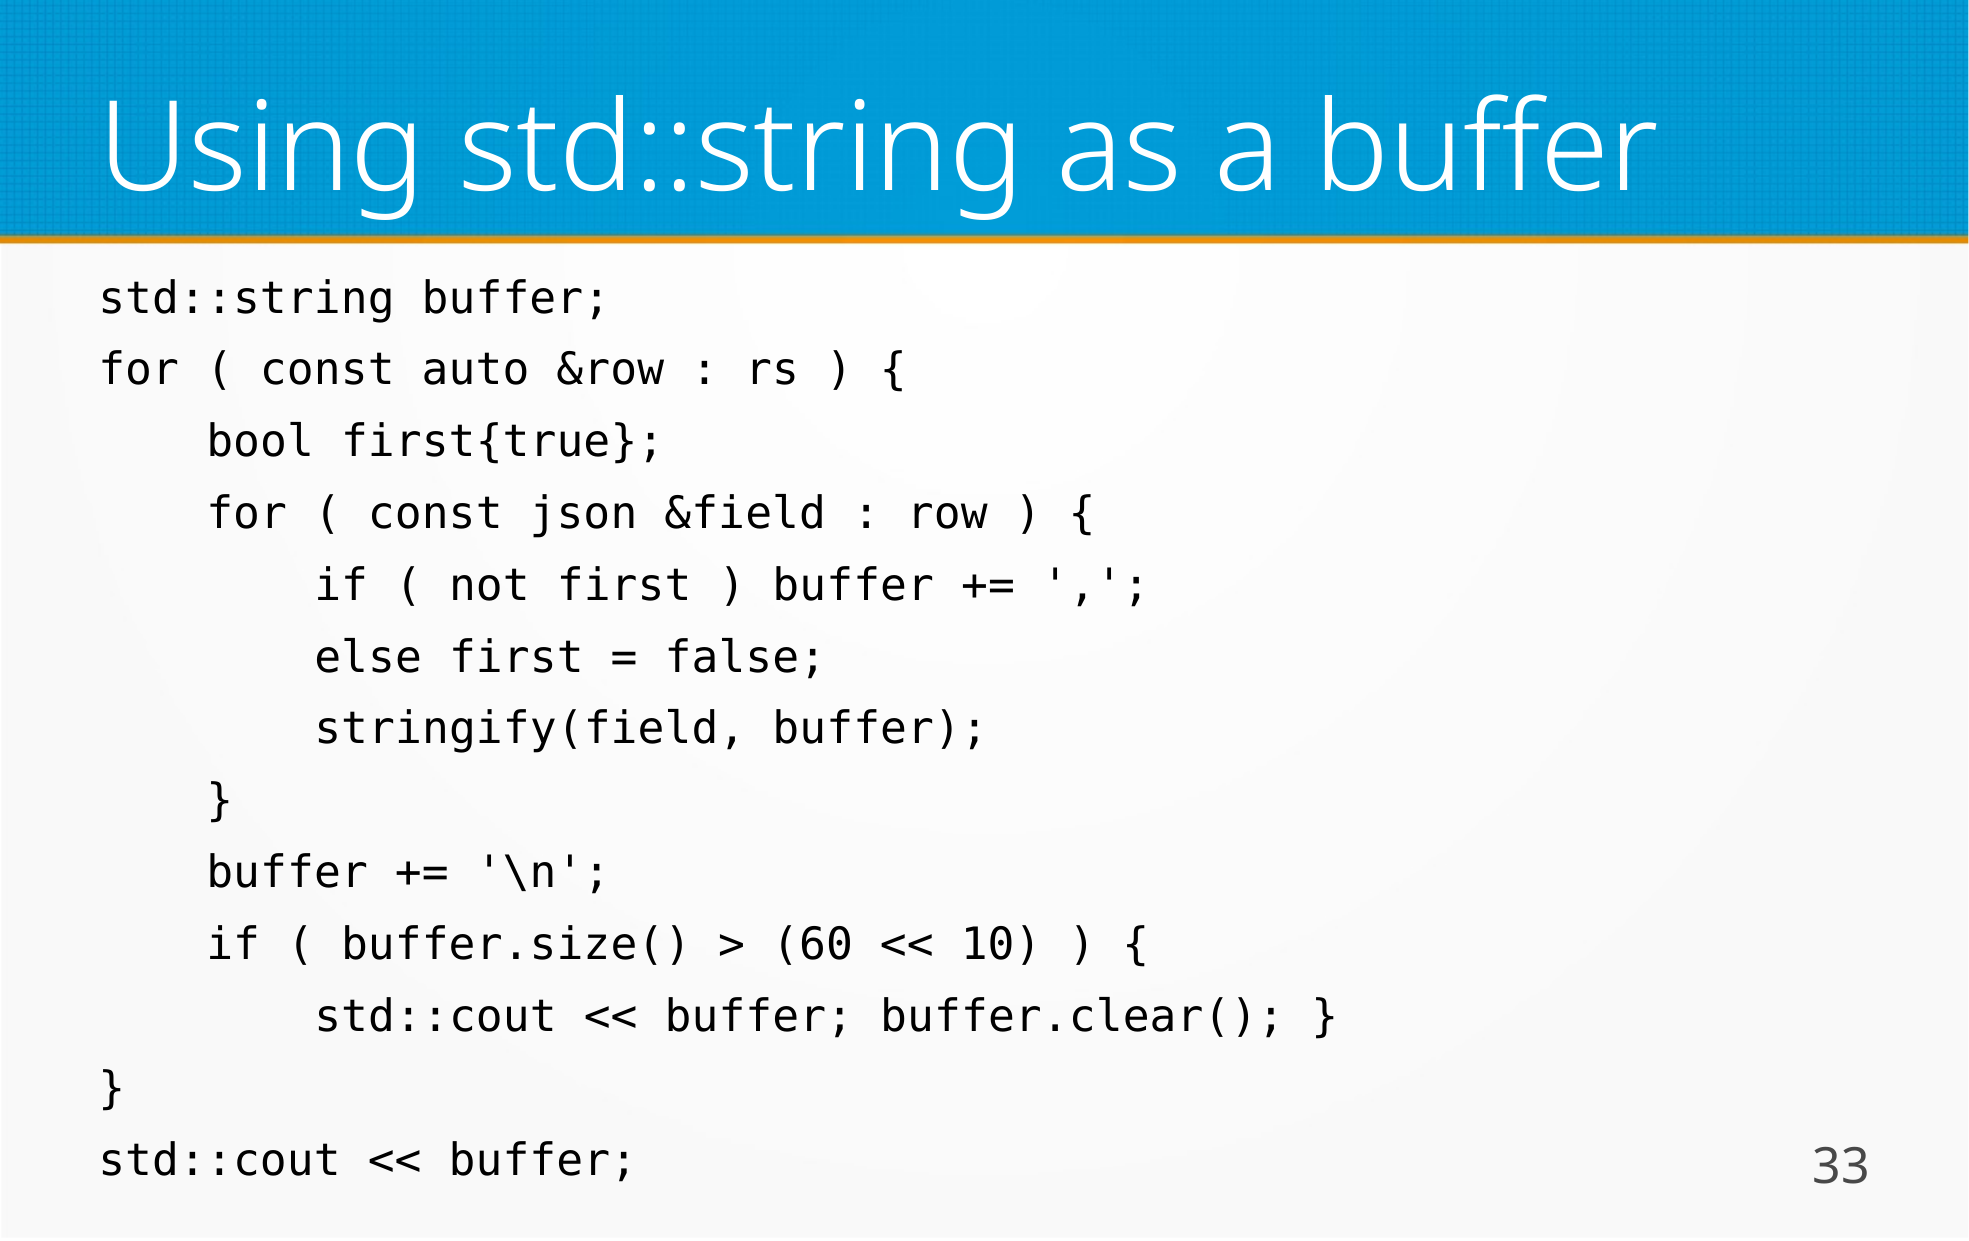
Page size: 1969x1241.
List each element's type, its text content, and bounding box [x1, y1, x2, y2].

picture [0, 233, 1969, 1241]
title Using std::string as a buffer [98, 19, 1870, 227]
list std::string buffer; for ( const auto &row : rs ) { bool first{true}; for ( const json &field : row ) { if ( not first ) buffer += ','; else first = false; stringify(field, buffer); } buffer += '\n'; if ( buffer.size() > (60 << 10) ) { std::cout << buffer; buffer.clear(); } } std::cout << buffer; [98, 271, 1861, 1193]
